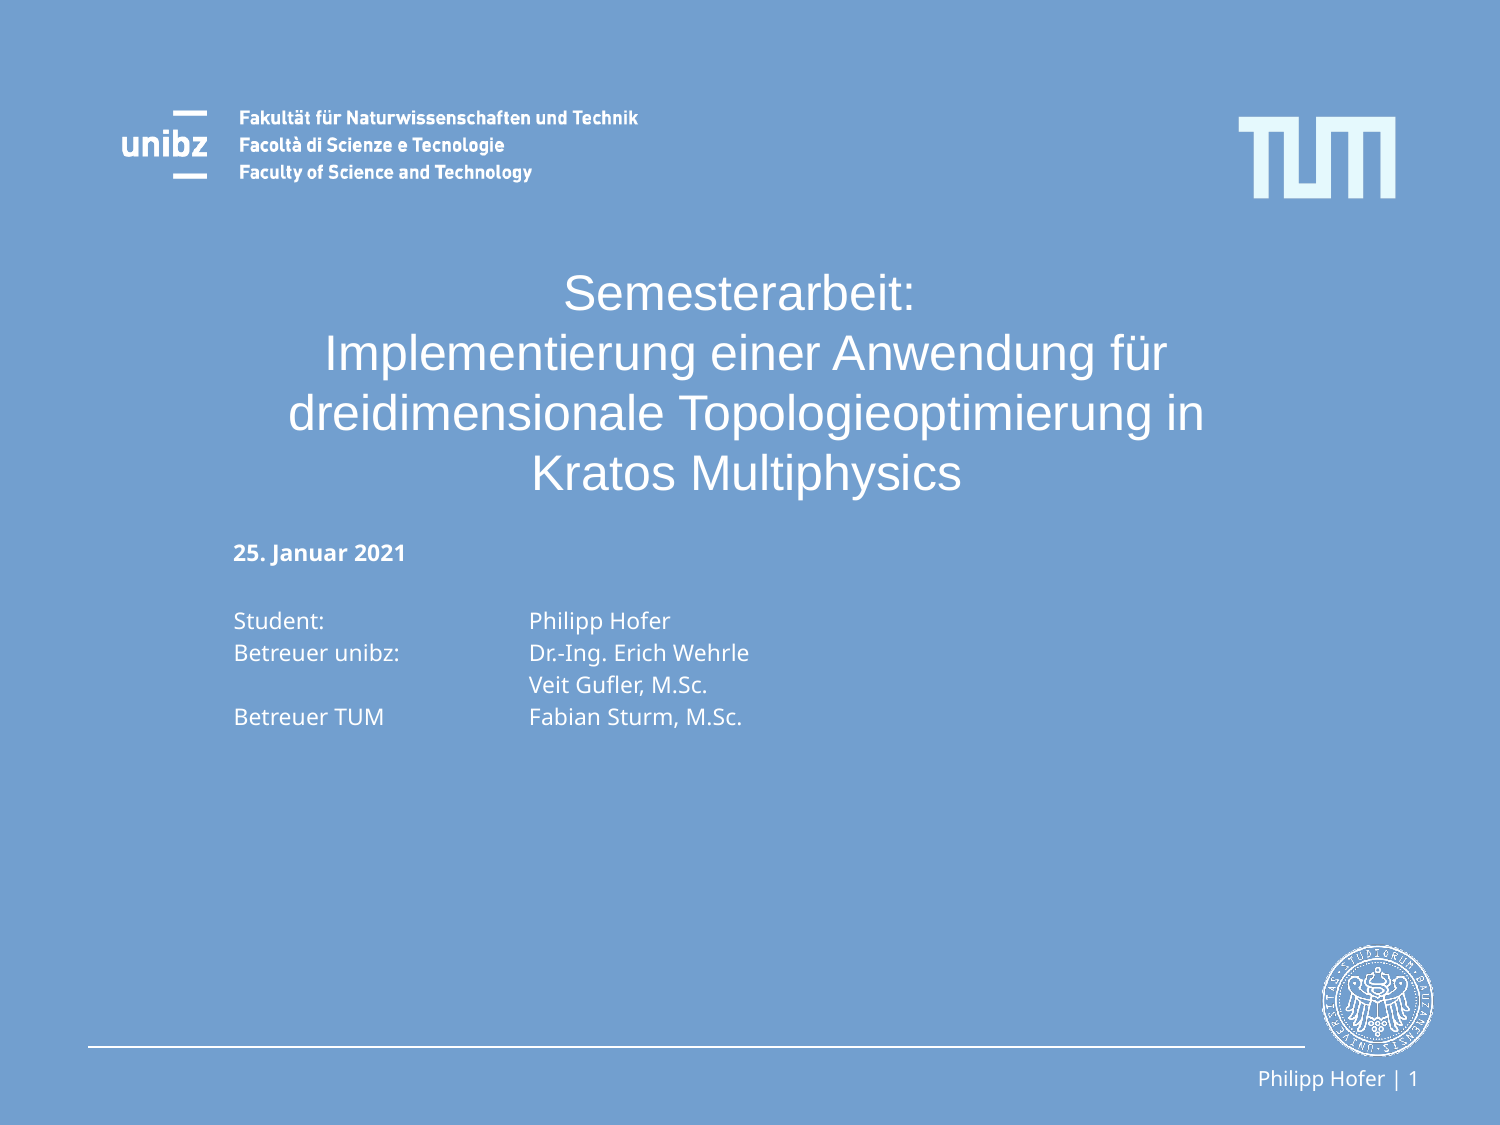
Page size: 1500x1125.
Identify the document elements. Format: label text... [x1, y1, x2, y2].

picture [88, 76, 672, 213]
picture [1348, 1076, 1355, 1085]
text_box Student: Philipp Hofer Betreuer unibz: Dr.-Ing. Erich Wehrle Veit Gufler, M.Sc. Betreuer TUM Fabian Sturm, M.Sc. [218, 598, 975, 787]
picture [1302, 1076, 1308, 1085]
picture [1333, 1079, 1341, 1085]
picture [1293, 916, 1462, 1085]
picture [1315, 1076, 1321, 1085]
text_box 25. Januar 2021 [218, 531, 520, 575]
text_box Semesterarbeit: Implementierung einer Anwendung für dreidimensionale Topologieoptimierung in Kratos Multiphysics [218, 208, 1276, 508]
